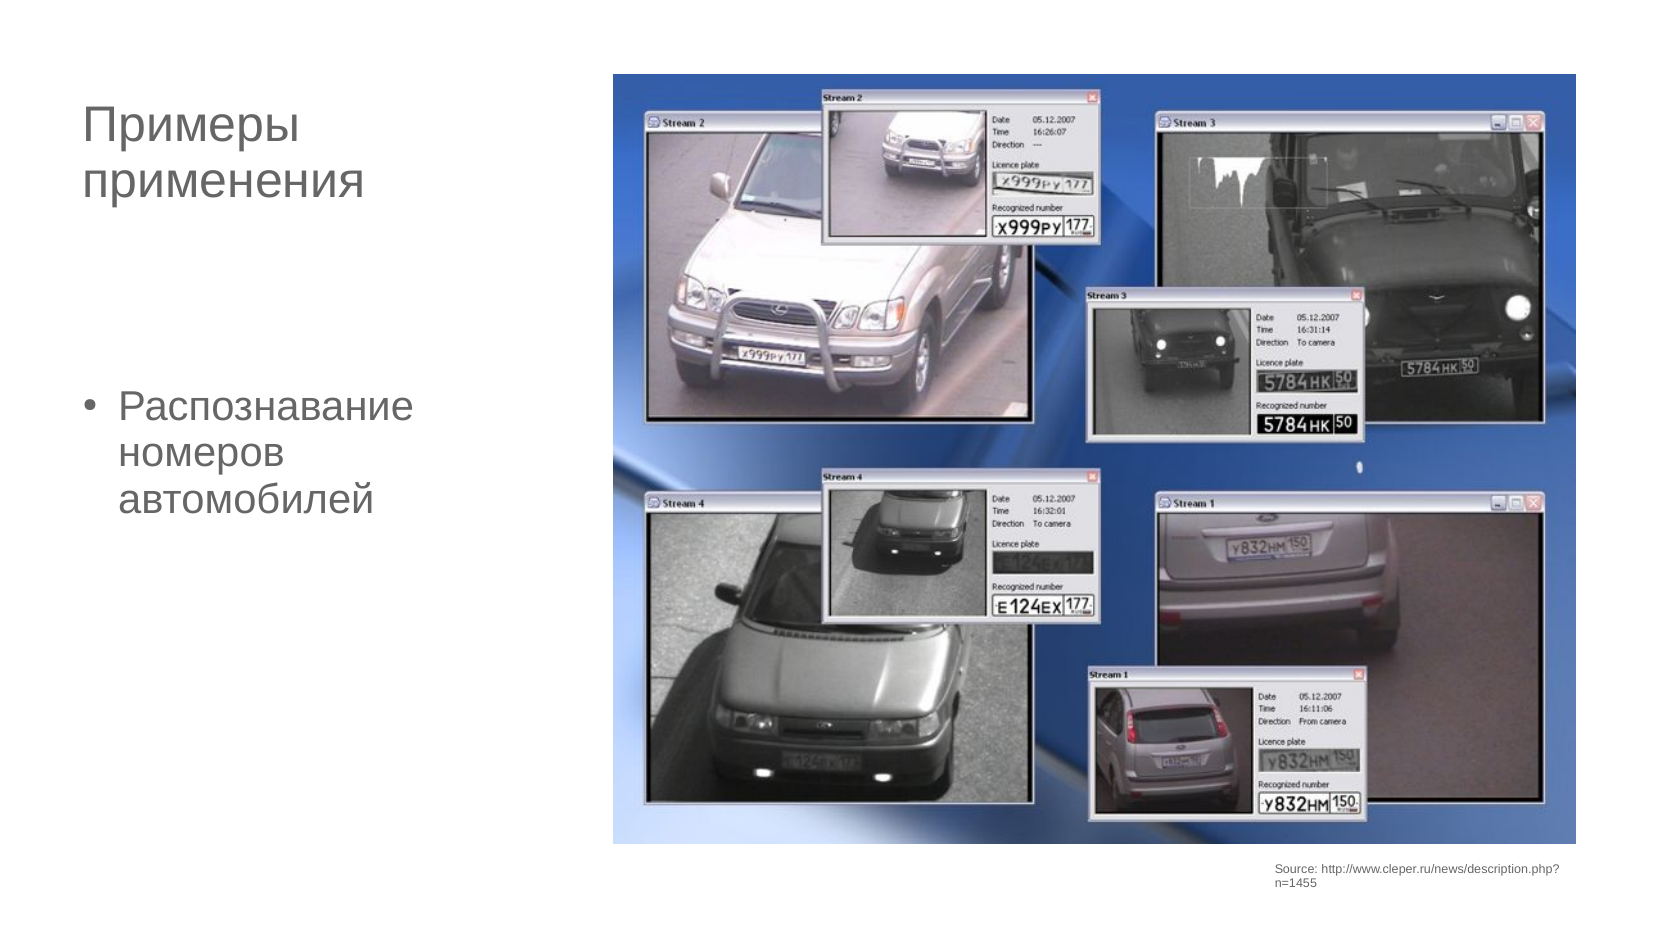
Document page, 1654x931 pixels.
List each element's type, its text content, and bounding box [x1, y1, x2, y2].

picture [613, 74, 1576, 844]
title Распознавание номеров автомобилей [82, 349, 496, 556]
title Примеры применения [82, 49, 526, 256]
text_box Source: http://www.cleper.ru/news/description.php?n=1455 [1260, 855, 1591, 912]
